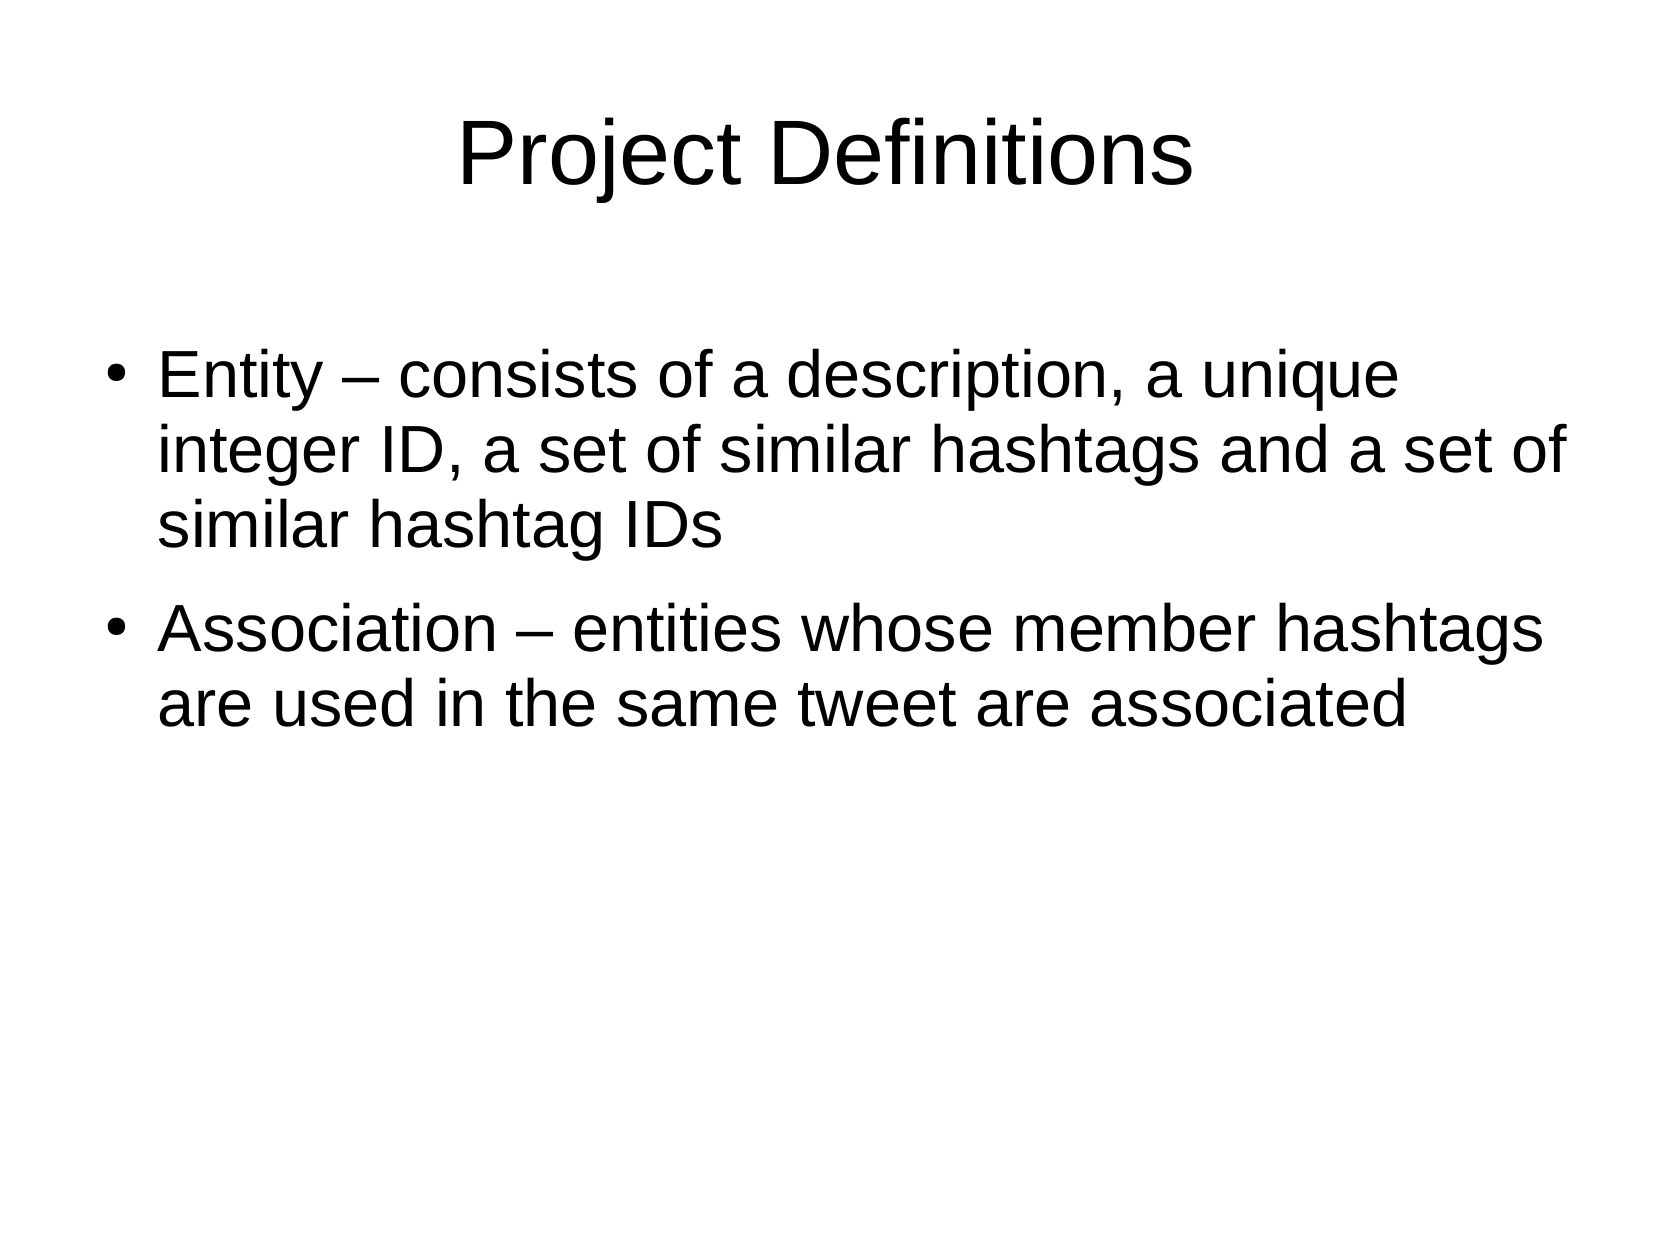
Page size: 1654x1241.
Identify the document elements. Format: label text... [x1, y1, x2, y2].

title Project Definitions [82, 56, 1571, 250]
list Entity – consists of a description, a unique integer ID, a set of similar hashtags and a set of similar hashtag IDs Association – entities whose member hashtags are used in the same tweet are associated [86, 337, 1576, 798]
